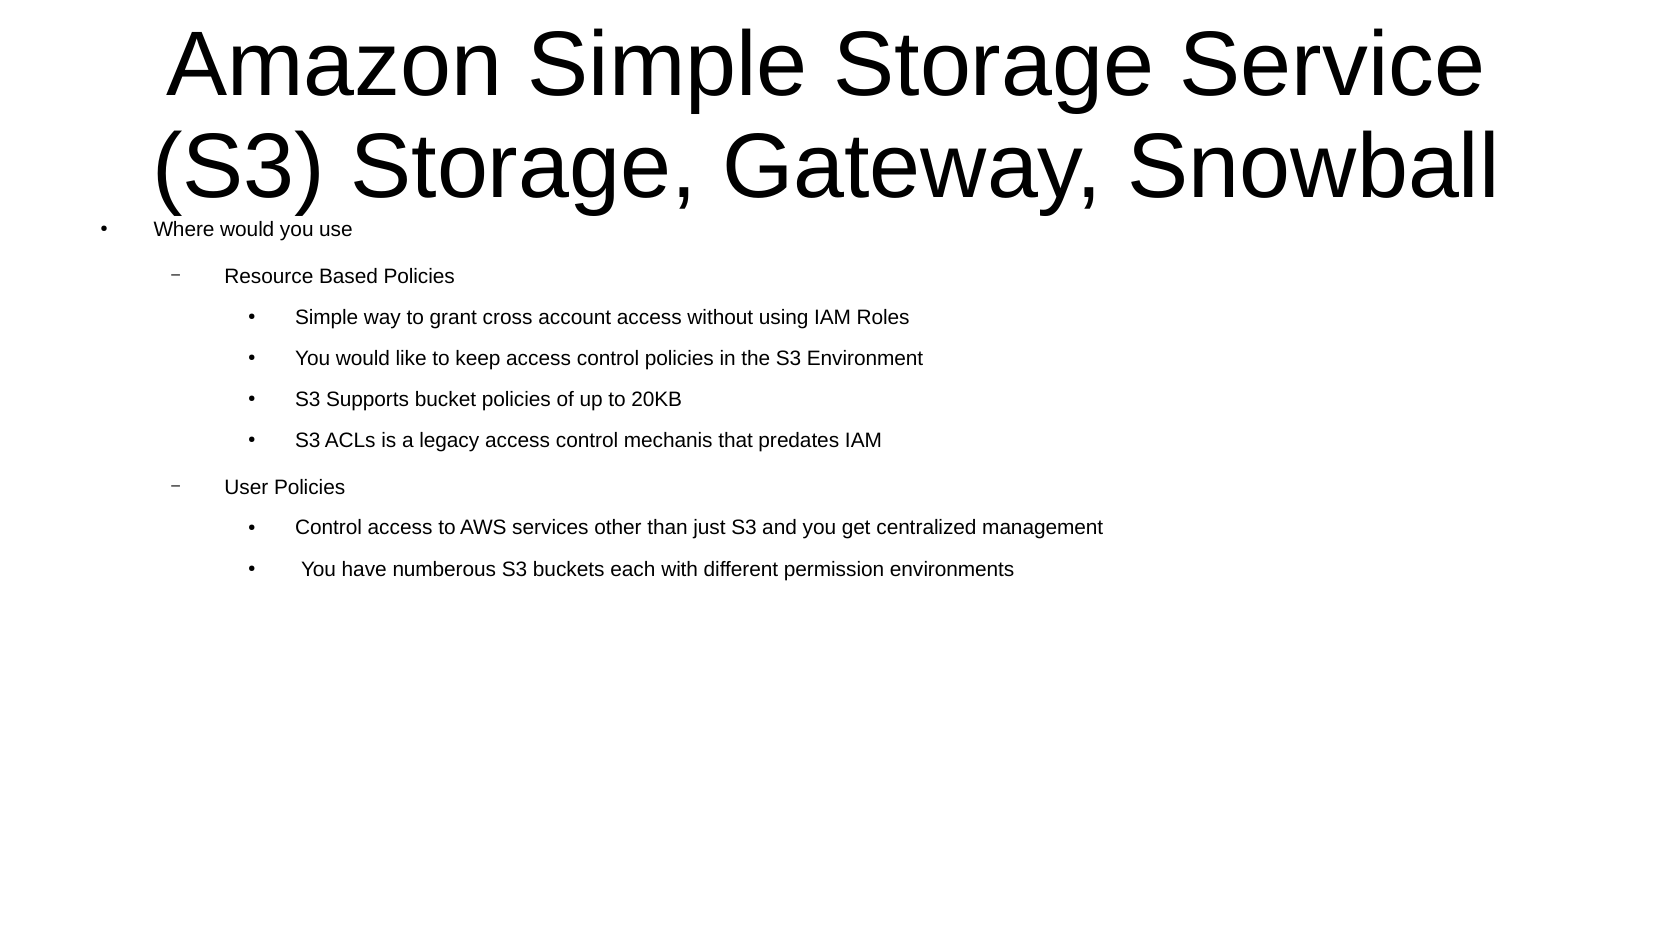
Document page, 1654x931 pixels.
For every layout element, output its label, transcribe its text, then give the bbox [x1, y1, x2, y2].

title Amazon Simple Storage Service (S3) Storage, Gateway, Snowball [82, 12, 1571, 217]
list Where would you use Resource Based Policies Simple way to grant cross account access without using IAM Roles You would like to keep access control policies in the S3 Environment S3 Supports bucket policies of up to 20KB S3 ACLs is a legacy access control mechanis that predates IAM User Policies Control access to AWS services other than just S3 and you get centralized management You have numberous S3 buckets each with different permission environments [82, 217, 1636, 901]
